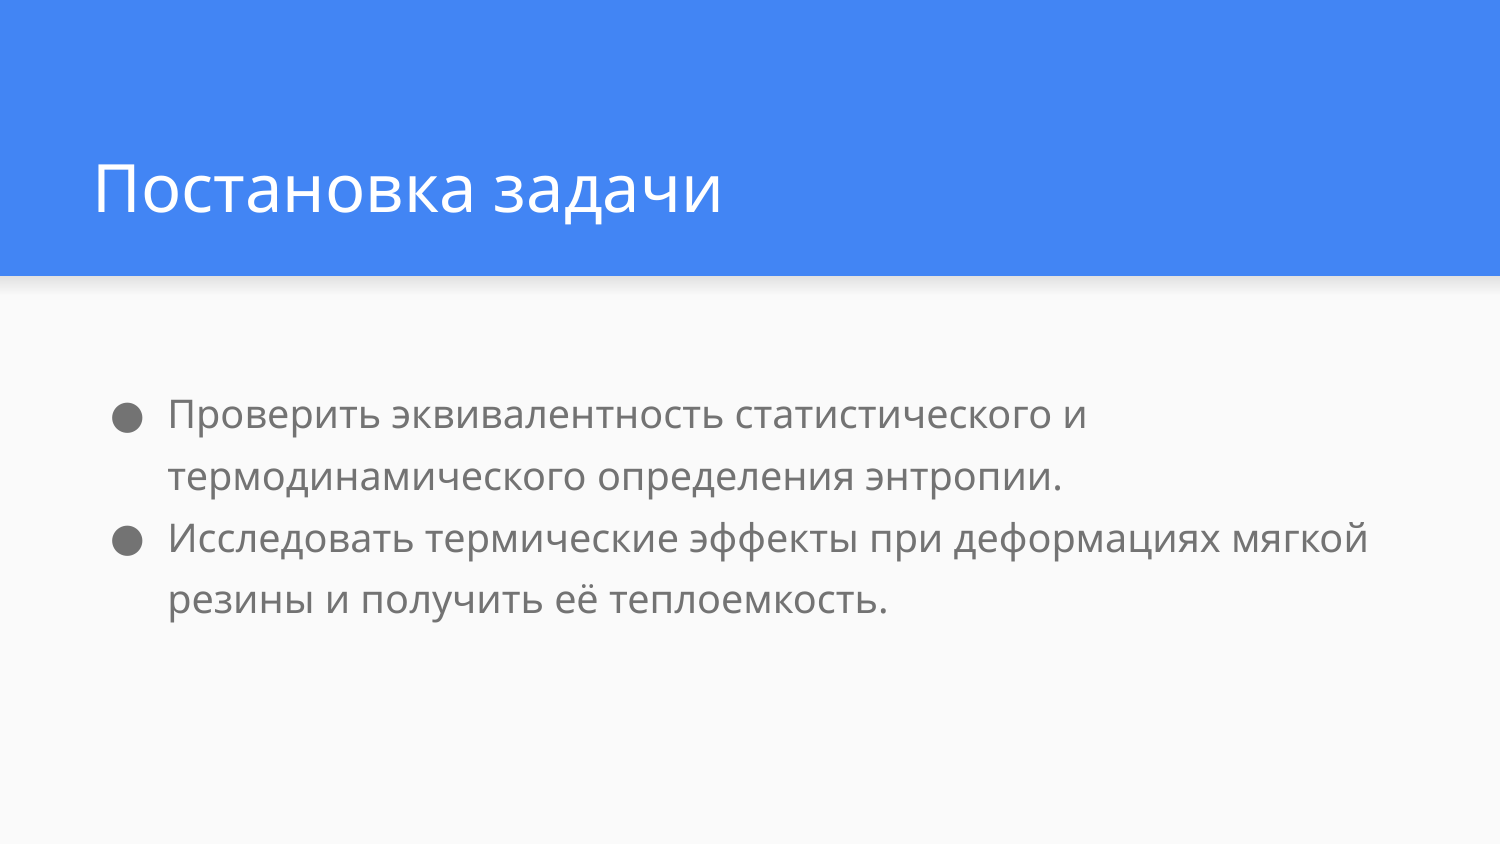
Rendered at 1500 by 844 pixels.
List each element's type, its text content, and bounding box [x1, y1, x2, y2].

title Постановка задачи [77, 121, 1427, 248]
list Проверить эквивалентность статистического и термодинамического определения энтропии. Исследовать термические эффекты при деформациях мягкой резины и получить её теплоемкость. [77, 363, 1427, 760]
